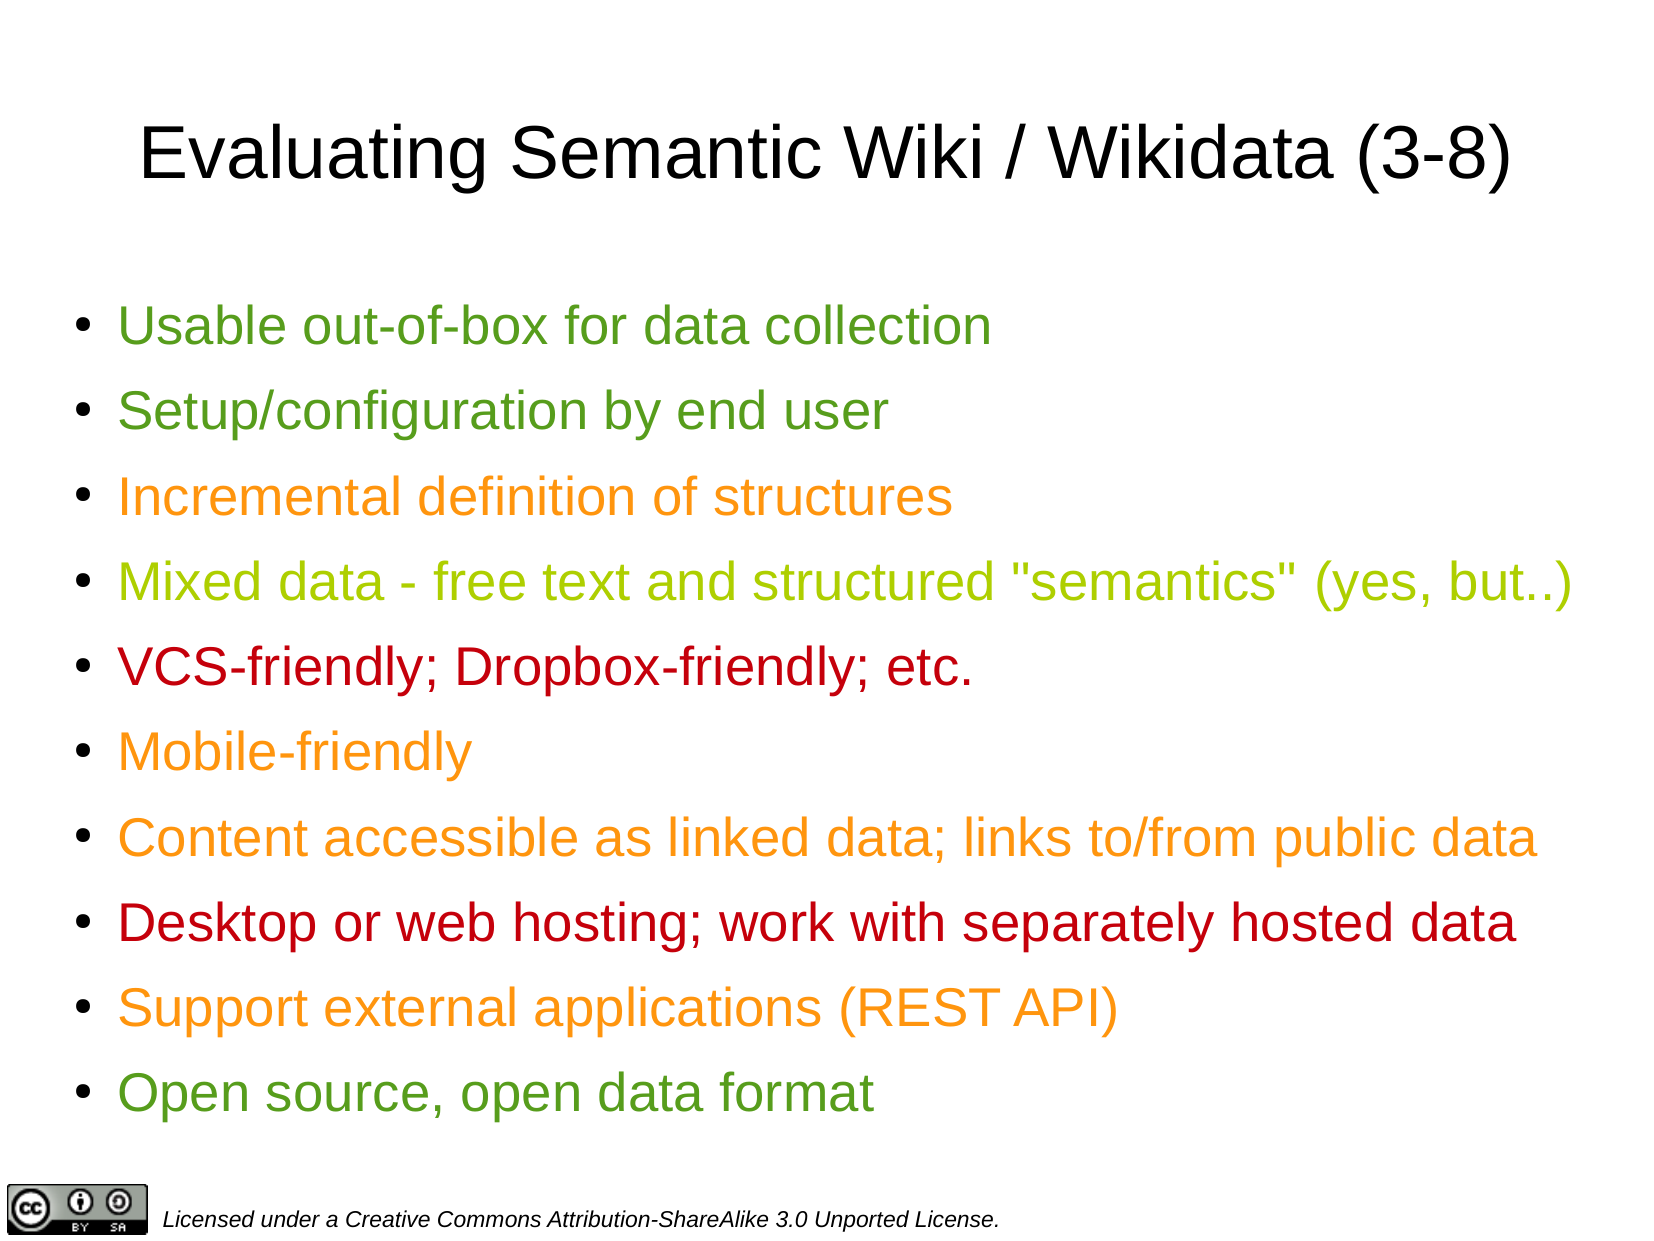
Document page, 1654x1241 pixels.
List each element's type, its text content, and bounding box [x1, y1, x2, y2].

list Usable out-of-box for data collection Setup/configuration by end user Incremental definition of structures Mixed data - free text and structured "semantics" (yes, but..) VCS-friendly; Dropbox-friendly; etc. Mobile-friendly Content accessible as linked data; links to/from public data Desktop or web hosting; work with separately hosted data Support external applications (REST API) Open source, open data format [59, 295, 1595, 1140]
picture [7, 1184, 148, 1235]
title Evaluating Semantic Wiki / Wikidata (3-8) [82, 49, 1571, 257]
